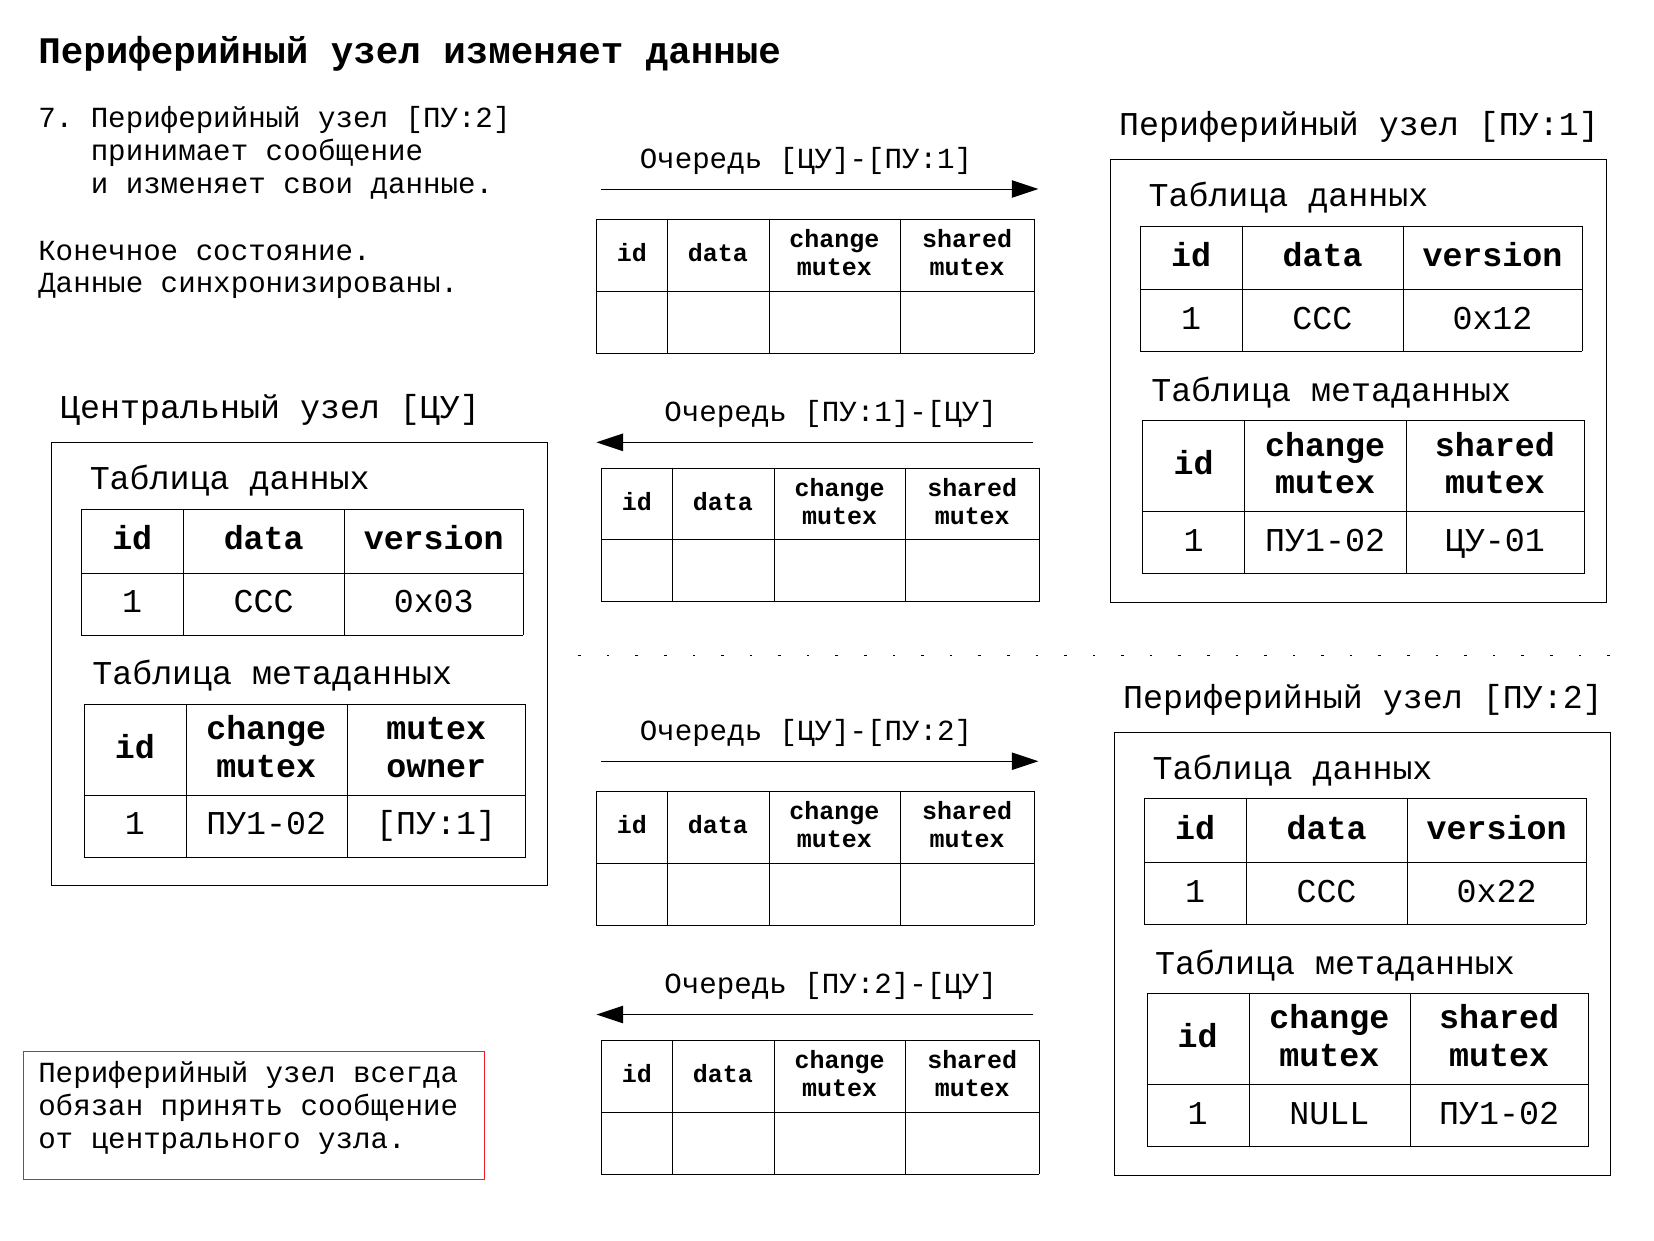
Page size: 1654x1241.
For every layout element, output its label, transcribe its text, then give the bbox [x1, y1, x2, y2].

table_cell 1 [1143, 512, 1244, 573]
text_box Очередь [ЦУ]-[ПУ:1] [624, 136, 992, 189]
table_header id [85, 705, 186, 795]
text_box Таблица метаданных [1140, 938, 1531, 992]
table_cell [668, 864, 769, 925]
table_header data [184, 510, 344, 573]
table_header id [602, 1041, 672, 1112]
table_header data [668, 792, 769, 863]
table_cell ПУ1-02 [187, 796, 347, 857]
text_box Таблица метаданных [1136, 366, 1527, 419]
table_header data [1243, 227, 1403, 289]
table_cell ПУ1-02 [1411, 1085, 1588, 1146]
text_box [51, 442, 548, 886]
table_header change mutex [775, 1041, 905, 1112]
table_cell [906, 540, 1039, 601]
table_header shared mutex [1411, 994, 1588, 1084]
text_box Центральный узел [ЦУ] [45, 383, 556, 437]
table_cell [668, 292, 769, 353]
text_box [1114, 732, 1611, 1176]
table_cell [673, 1113, 774, 1174]
table_header id [1141, 227, 1242, 289]
table_cell 1 [85, 796, 186, 857]
table_cell [901, 864, 1034, 925]
text_box 7. Периферийный узел [ПУ:2] принимает сообщение и изменяет свои данные. Конечное состояние. Данные синхронизированы. [23, 96, 526, 310]
text_box [1110, 159, 1607, 603]
text_box Очередь [ПУ:1]-[ЦУ] [649, 389, 1016, 442]
table_header data [1247, 799, 1407, 862]
table_header mutex owner [348, 705, 525, 795]
table_header data [668, 220, 769, 291]
table_header version [1404, 227, 1582, 289]
table_header change mutex [770, 792, 900, 863]
text_box Таблица данных [75, 454, 385, 508]
table_cell ЦУ-01 [1407, 512, 1584, 573]
table_header version [345, 510, 523, 573]
text_box Периферийный узел [ПУ:2] [1108, 673, 1619, 726]
table_header data [673, 1041, 774, 1112]
table_header shared mutex [1407, 421, 1584, 511]
table_cell NULL [1250, 1085, 1410, 1146]
table_cell [597, 864, 667, 925]
table_header shared mutex [901, 792, 1034, 863]
table_cell [597, 292, 667, 353]
table_cell [770, 292, 900, 353]
table_cell 1 [1148, 1085, 1249, 1146]
text_box Очередь [ЦУ]-[ПУ:2] [624, 708, 992, 762]
table_header shared mutex [901, 220, 1034, 291]
table_cell [770, 864, 900, 925]
table_cell [602, 540, 672, 601]
text_box Таблица данных [1137, 744, 1448, 797]
table_header change mutex [775, 469, 905, 539]
text_box Таблица метаданных [77, 649, 468, 703]
table_cell CCC [1243, 290, 1403, 351]
table_header id [597, 220, 667, 291]
table_header change mutex [1250, 994, 1410, 1084]
table_cell [901, 292, 1034, 353]
table_header id [1145, 799, 1246, 862]
text_box Таблица данных [1133, 171, 1444, 224]
table_cell 1 [1145, 863, 1246, 924]
table_cell 0x03 [345, 574, 523, 635]
table_cell 1 [1141, 290, 1242, 351]
table_header version [1408, 799, 1586, 862]
table_header shared mutex [906, 469, 1039, 539]
text_box Очередь [ПУ:2]-[ЦУ] [649, 962, 1016, 1014]
text_box Периферийный узел изменяет данные [23, 25, 796, 83]
table_header change mutex [770, 220, 900, 291]
table_header data [673, 469, 774, 539]
table_cell [602, 1113, 672, 1174]
table_cell 1 [82, 574, 183, 635]
table_cell 0x22 [1408, 863, 1586, 924]
table_header id [82, 510, 183, 573]
table_header change mutex [1245, 421, 1406, 511]
table_header id [1143, 421, 1244, 511]
table_cell ПУ1-02 [1245, 512, 1406, 573]
table_cell [775, 540, 905, 601]
text_box Периферийный узел всегда обязан принять сообщение от центрального узла. [23, 1051, 485, 1180]
table_header shared mutex [906, 1041, 1039, 1112]
table_cell CCC [184, 574, 344, 635]
table_cell [673, 540, 774, 601]
text_box Периферийный узел [ПУ:1] [1104, 100, 1614, 153]
table_cell [775, 1113, 905, 1174]
table_header change mutex [187, 705, 347, 795]
table_cell [ПУ:1] [348, 796, 525, 857]
table_header id [1148, 994, 1249, 1084]
table_cell CCC [1247, 863, 1407, 924]
table_header id [602, 469, 672, 539]
table_header id [597, 792, 667, 863]
table_cell 0x12 [1404, 290, 1582, 351]
table_cell [906, 1113, 1039, 1174]
